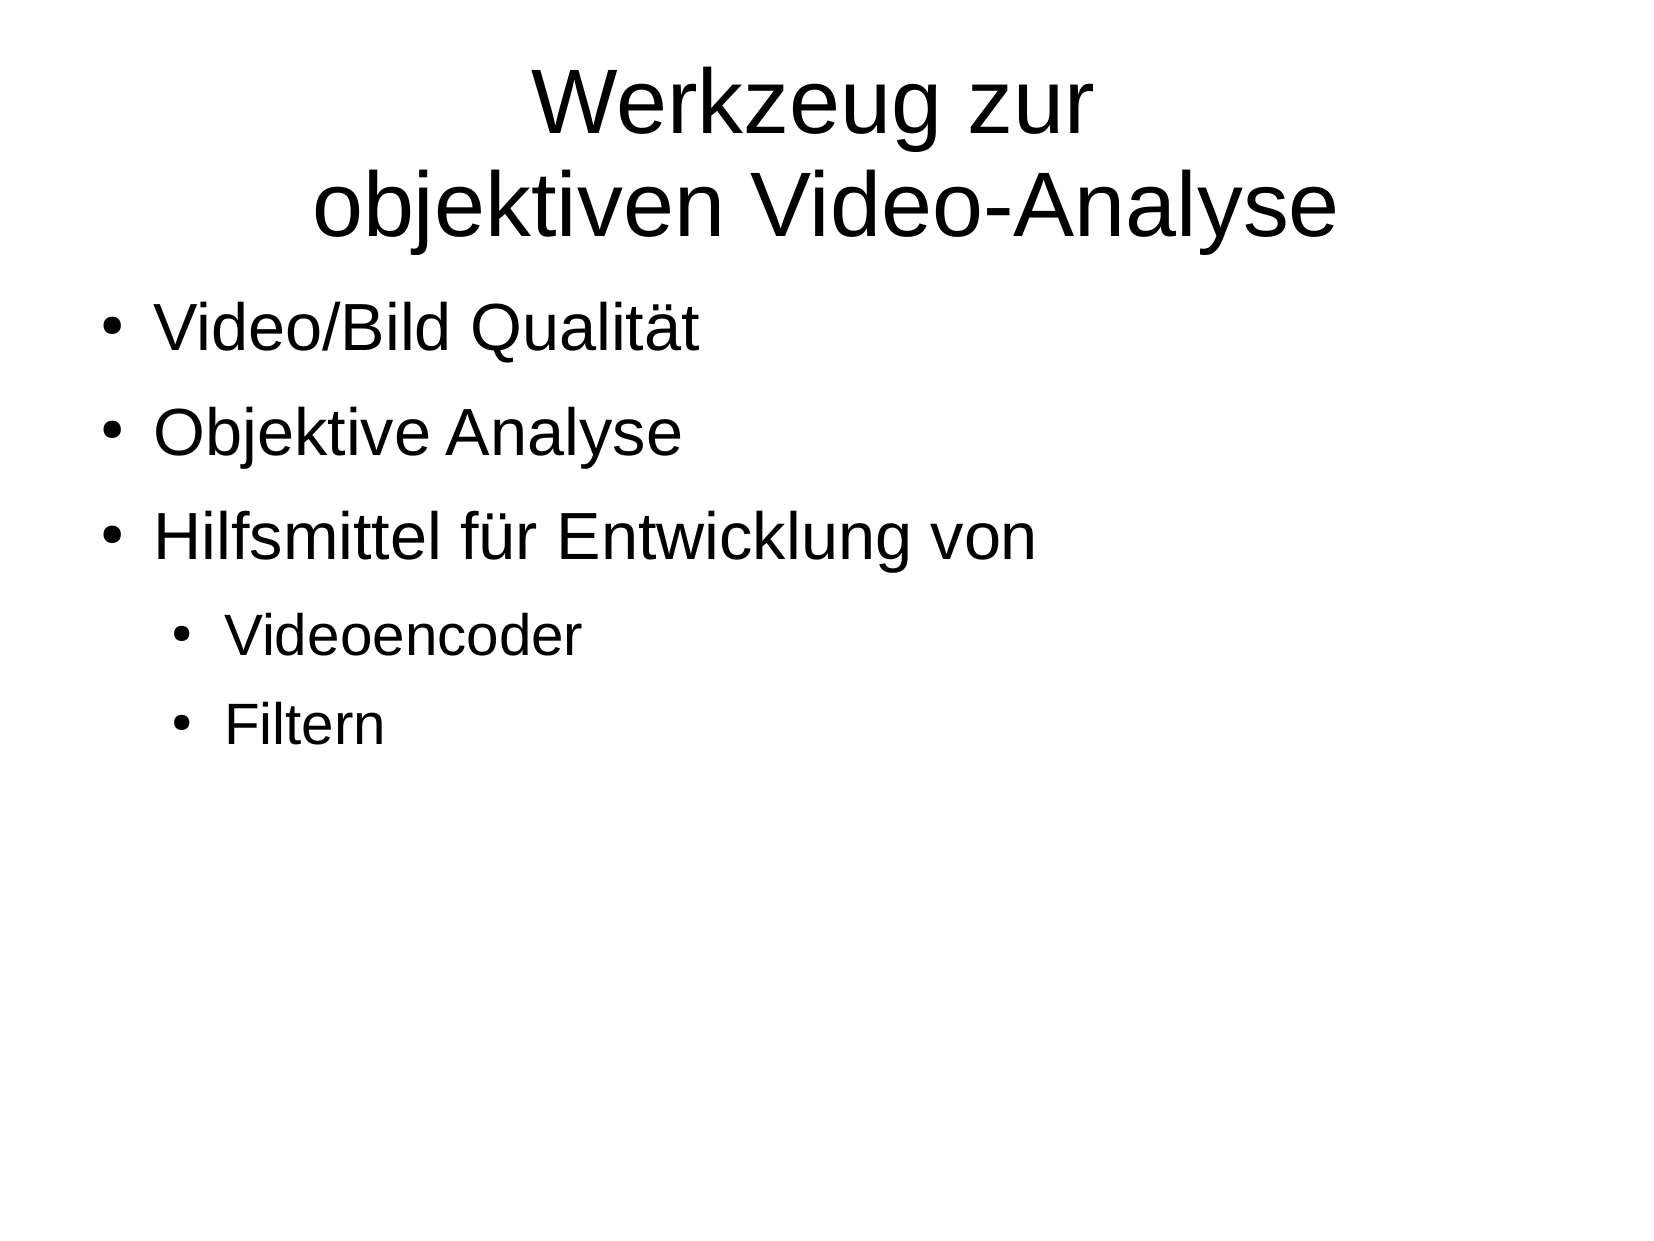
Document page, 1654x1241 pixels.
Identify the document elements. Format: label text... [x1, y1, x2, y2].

title Werkzeug zur objektiven Video-Analyse [82, 49, 1571, 257]
list Video/Bild Qualität Objektive Analyse Hilfsmittel für Entwicklung von Videoencoder Filtern [82, 290, 1571, 1109]
